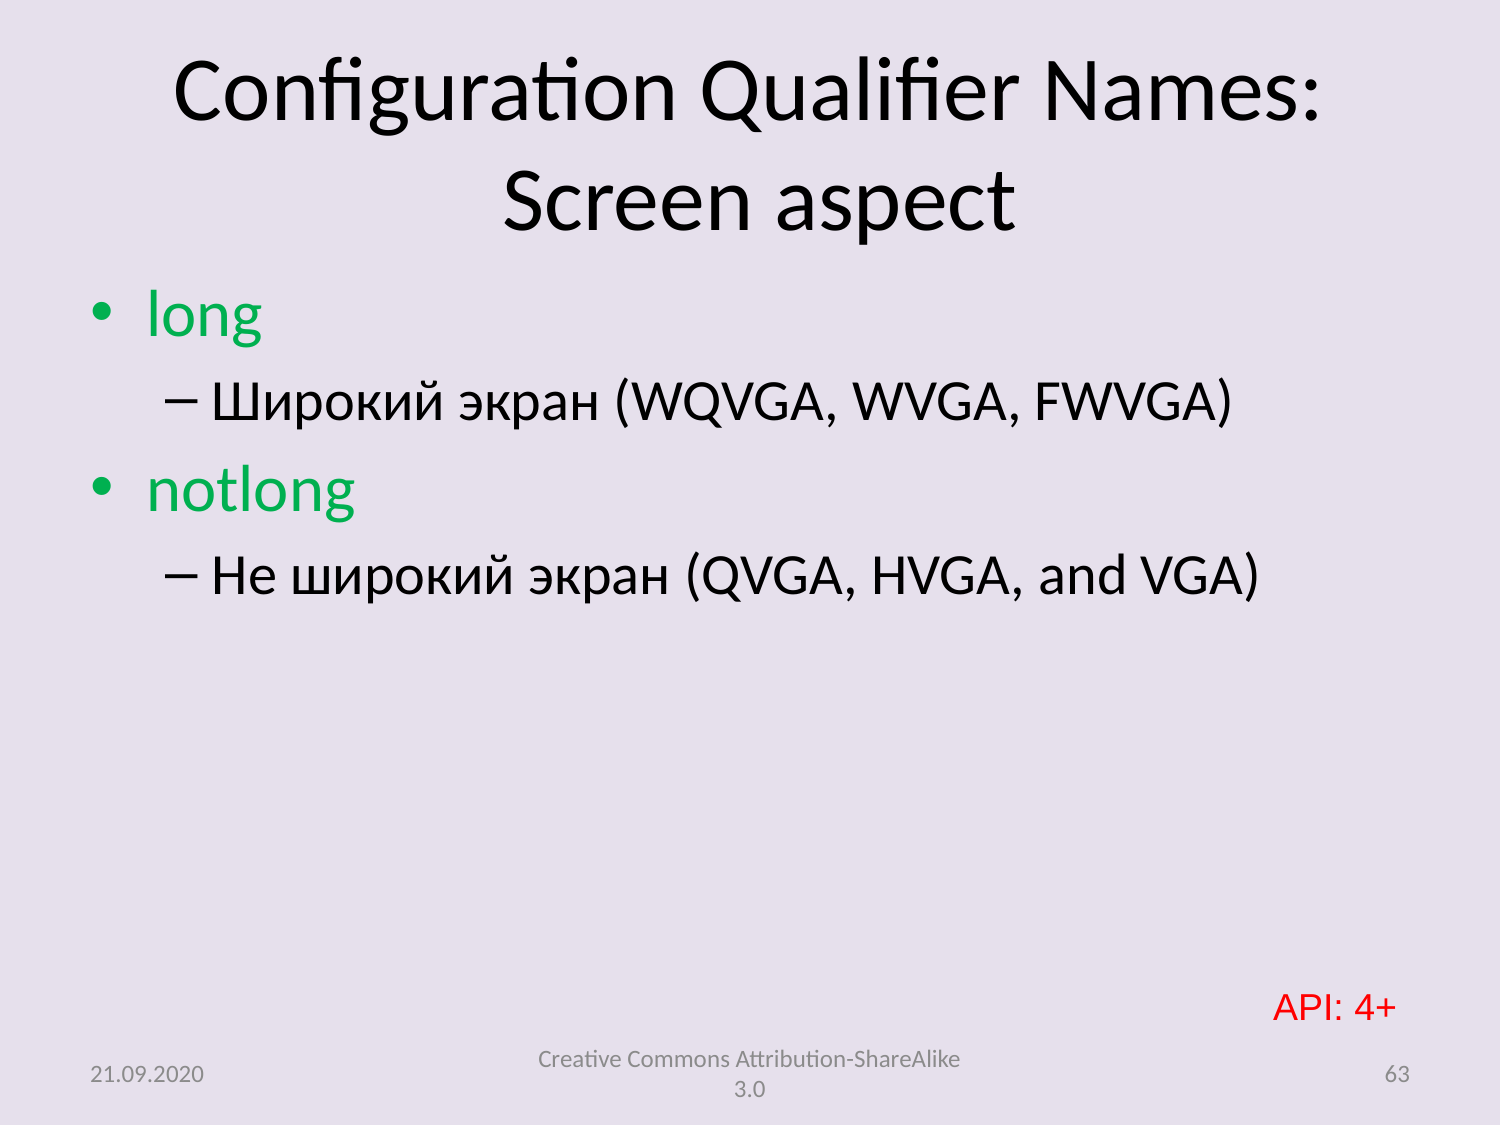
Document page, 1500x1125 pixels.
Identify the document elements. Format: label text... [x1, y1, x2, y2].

text_box API: 4+ [1258, 976, 1413, 1036]
list long Широкий экран (WQVGA, WVGA, FWVGA) notlong Не широкий экран (QVGA, HVGA, and VGA) [75, 262, 1425, 1005]
title Configuration Qualifier Names: Screen aspect [75, 45, 1425, 233]
